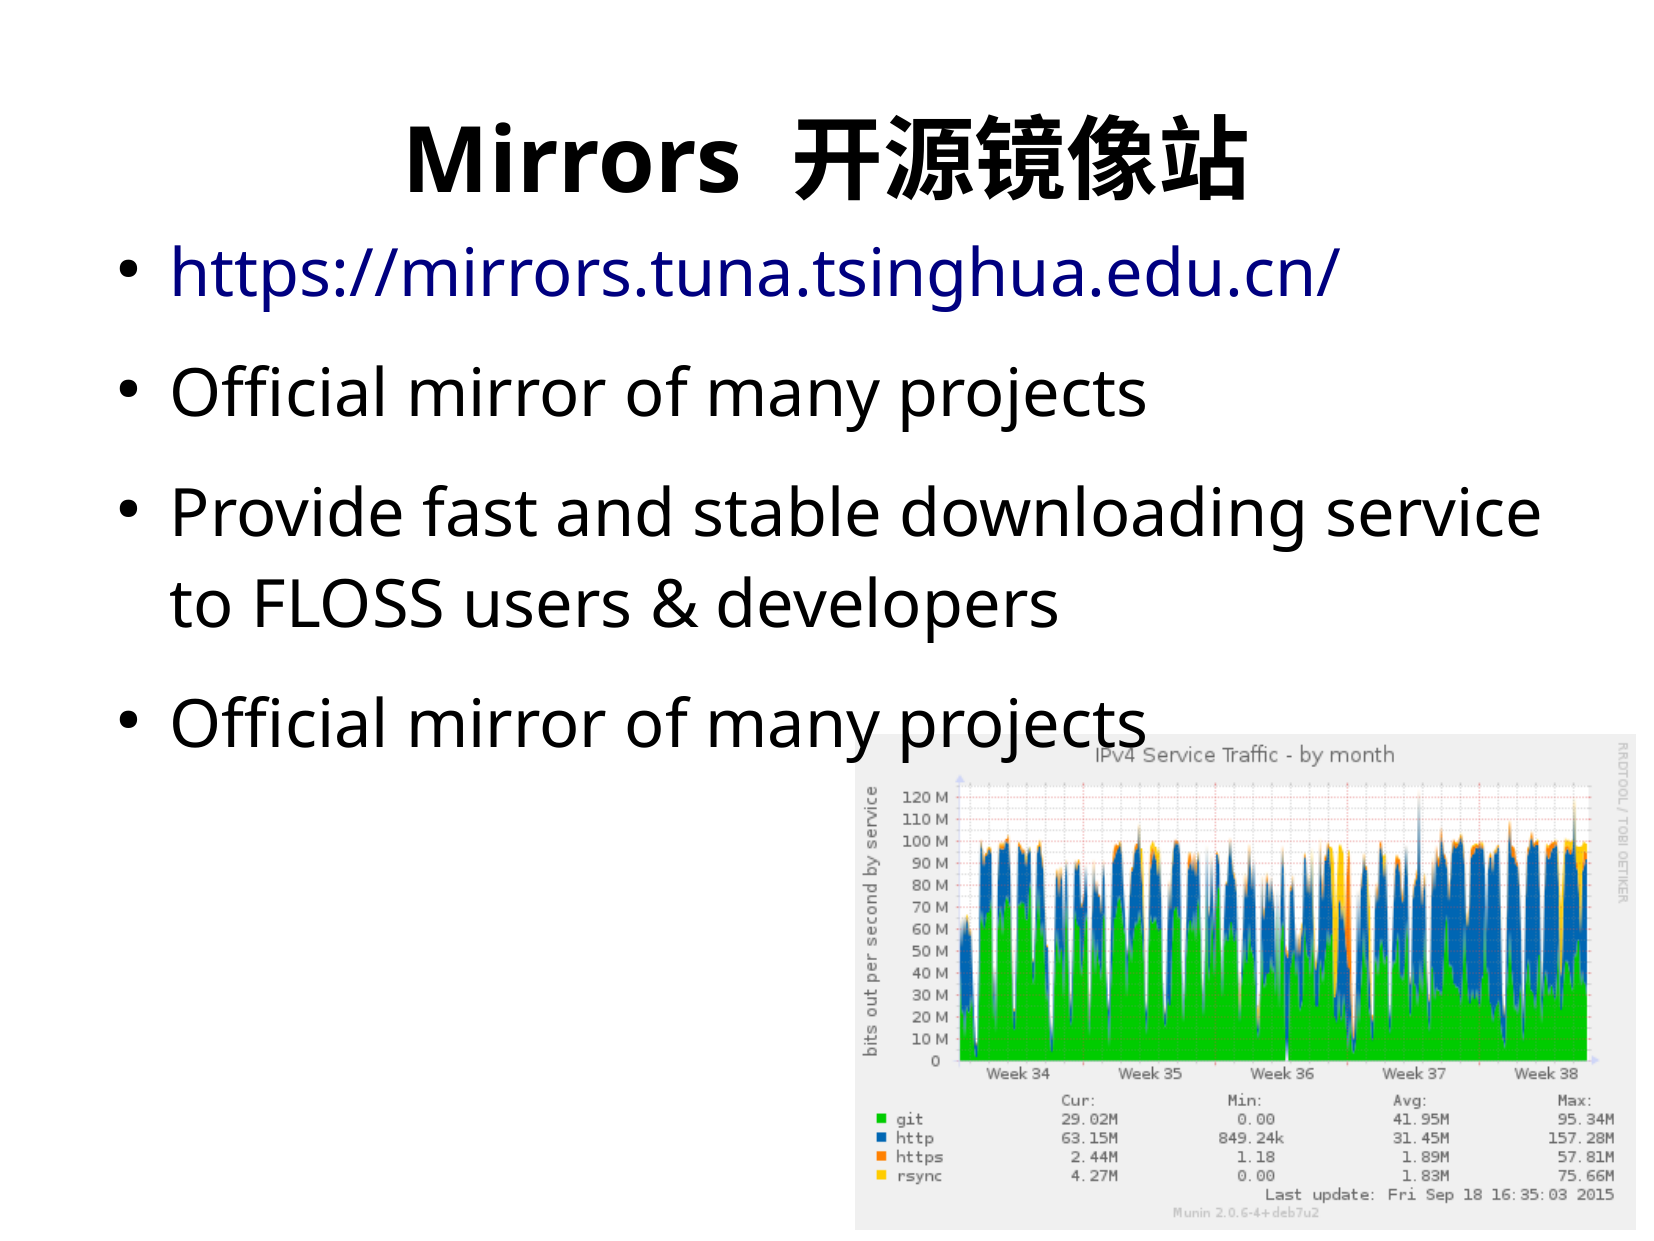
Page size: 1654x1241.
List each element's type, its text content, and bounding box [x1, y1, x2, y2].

picture [855, 734, 1636, 1231]
title Mirrors 开源镜像站 [82, 49, 1571, 257]
list https://mirrors.tuna.tsinghua.edu.cn/ Official mirror of many projects Provide fast and stable downloading service to FLOSS users & developers Official mirror of many projects [98, 225, 1587, 945]
